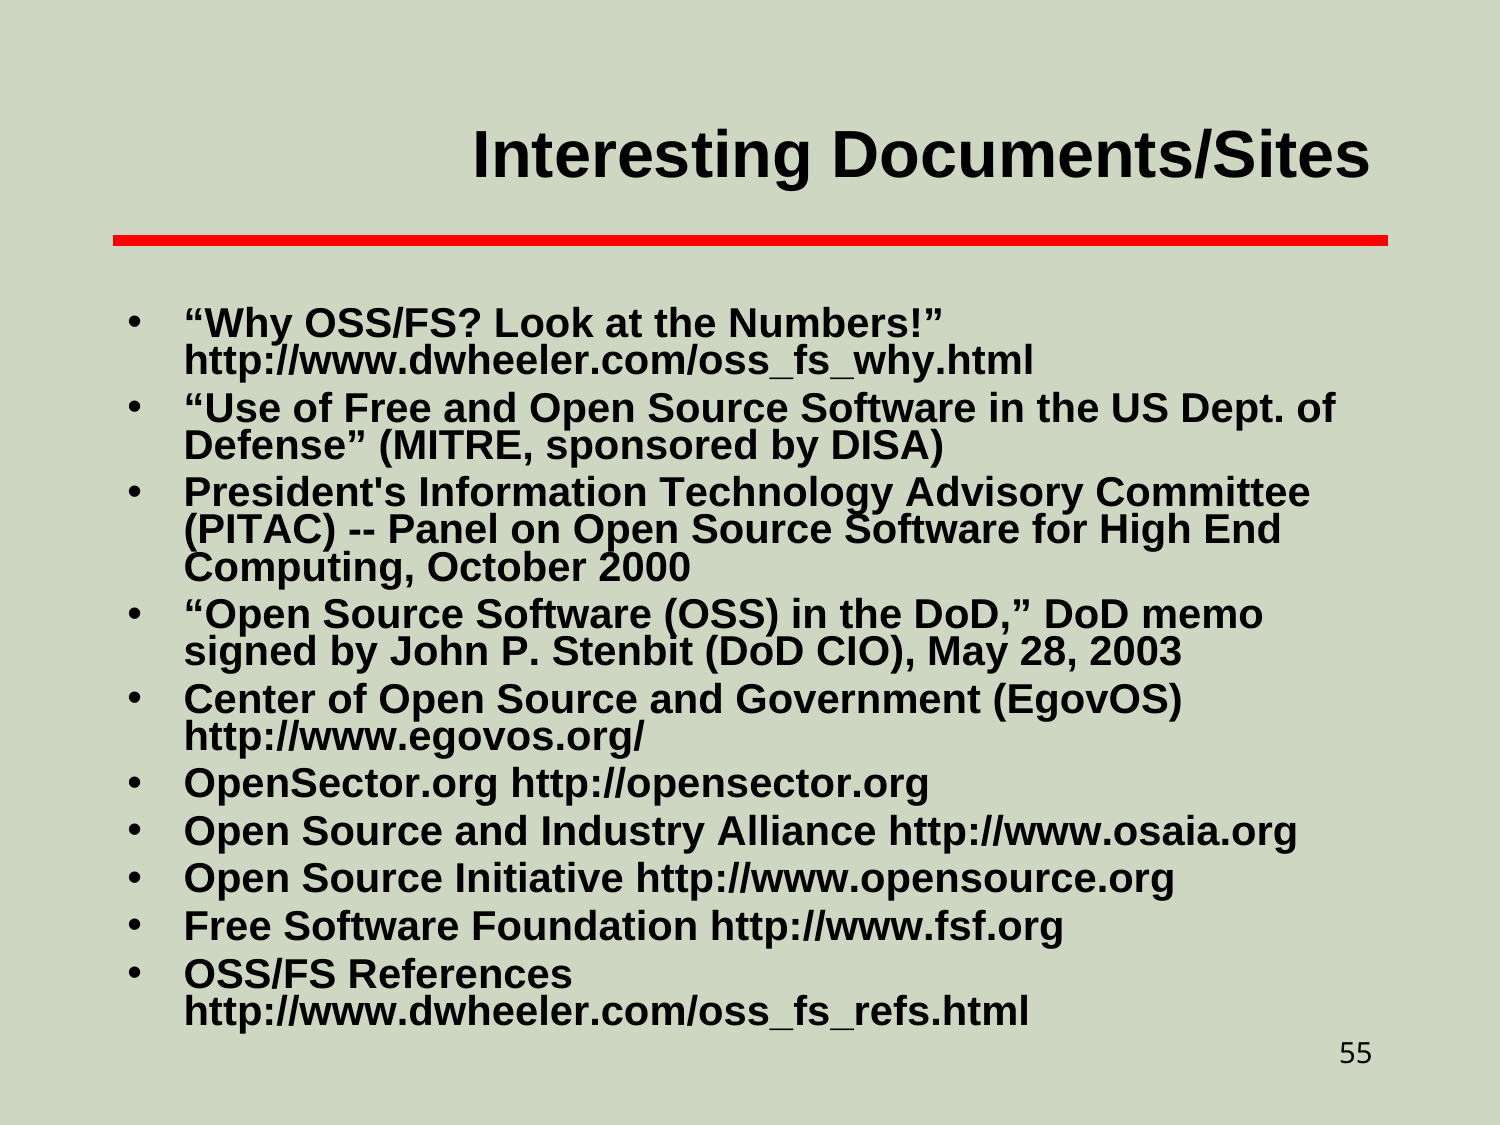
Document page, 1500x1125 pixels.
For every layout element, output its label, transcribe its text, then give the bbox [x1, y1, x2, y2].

list “Why OSS/FS? Look at the Numbers!” http://www.dwheeler.com/oss_fs_why.html “Use of Free and Open Source Software in the US Dept. of Defense” (MITRE, sponsored by DISA) President's Information Technology Advisory Committee (PITAC) -- Panel on Open Source Software for High End Computing, October 2000 “Open Source Software (OSS) in the DoD,” DoD memo signed by John P. Stenbit (DoD CIO), May 28, 2003 Center of Open Source and Government (EgovOS) http://www.egovos.org/ OpenSector.org http://opensector.org Open Source and Industry Alliance http://www.osaia.org Open Source Initiative http://www.opensource.org Free Software Foundation http://www.fsf.org OSS/FS References http://www.dwheeler.com/oss_fs_refs.html [112, 299, 1388, 1064]
title Interesting Documents/Sites [337, 85, 1388, 224]
